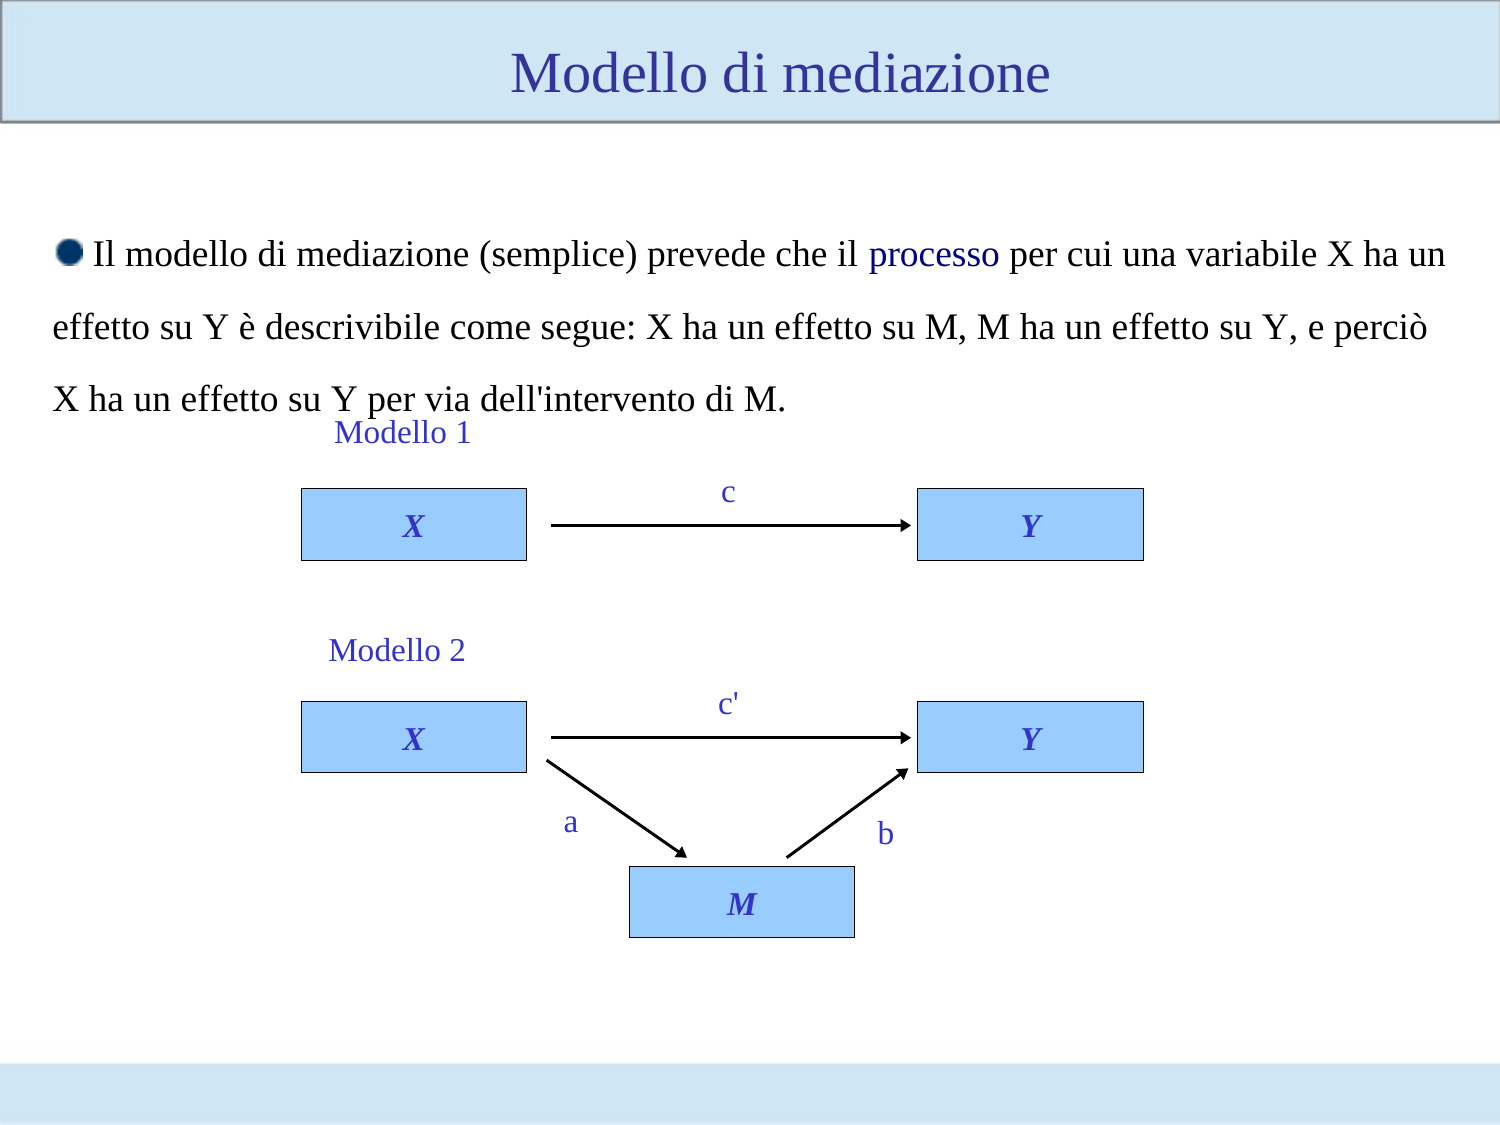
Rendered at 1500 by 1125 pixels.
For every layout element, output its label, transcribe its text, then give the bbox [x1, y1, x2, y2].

text_box X [301, 701, 527, 773]
text_box b [789, 803, 983, 911]
text_box M [629, 866, 855, 938]
picture [0, 0, 1500, 1125]
text_box Il modello di mediazione (semplice) prevede che il processo per cui una variabile X ha un effetto su Y è descrivibile come segue: X ha un effetto su M, M ha un effetto su Y, e perciò X ha un effetto su Y per via dell'intervento di M. [37, 187, 1463, 427]
text_box c [631, 461, 826, 569]
text_box Modello 2 [223, 621, 572, 799]
title Modello di mediazione [249, 21, 1313, 117]
text_box Modello 1 [228, 402, 578, 581]
text_box c' [631, 673, 826, 781]
text_box Y [917, 488, 1144, 561]
text_box Y [917, 701, 1144, 773]
text_box a [474, 791, 668, 899]
